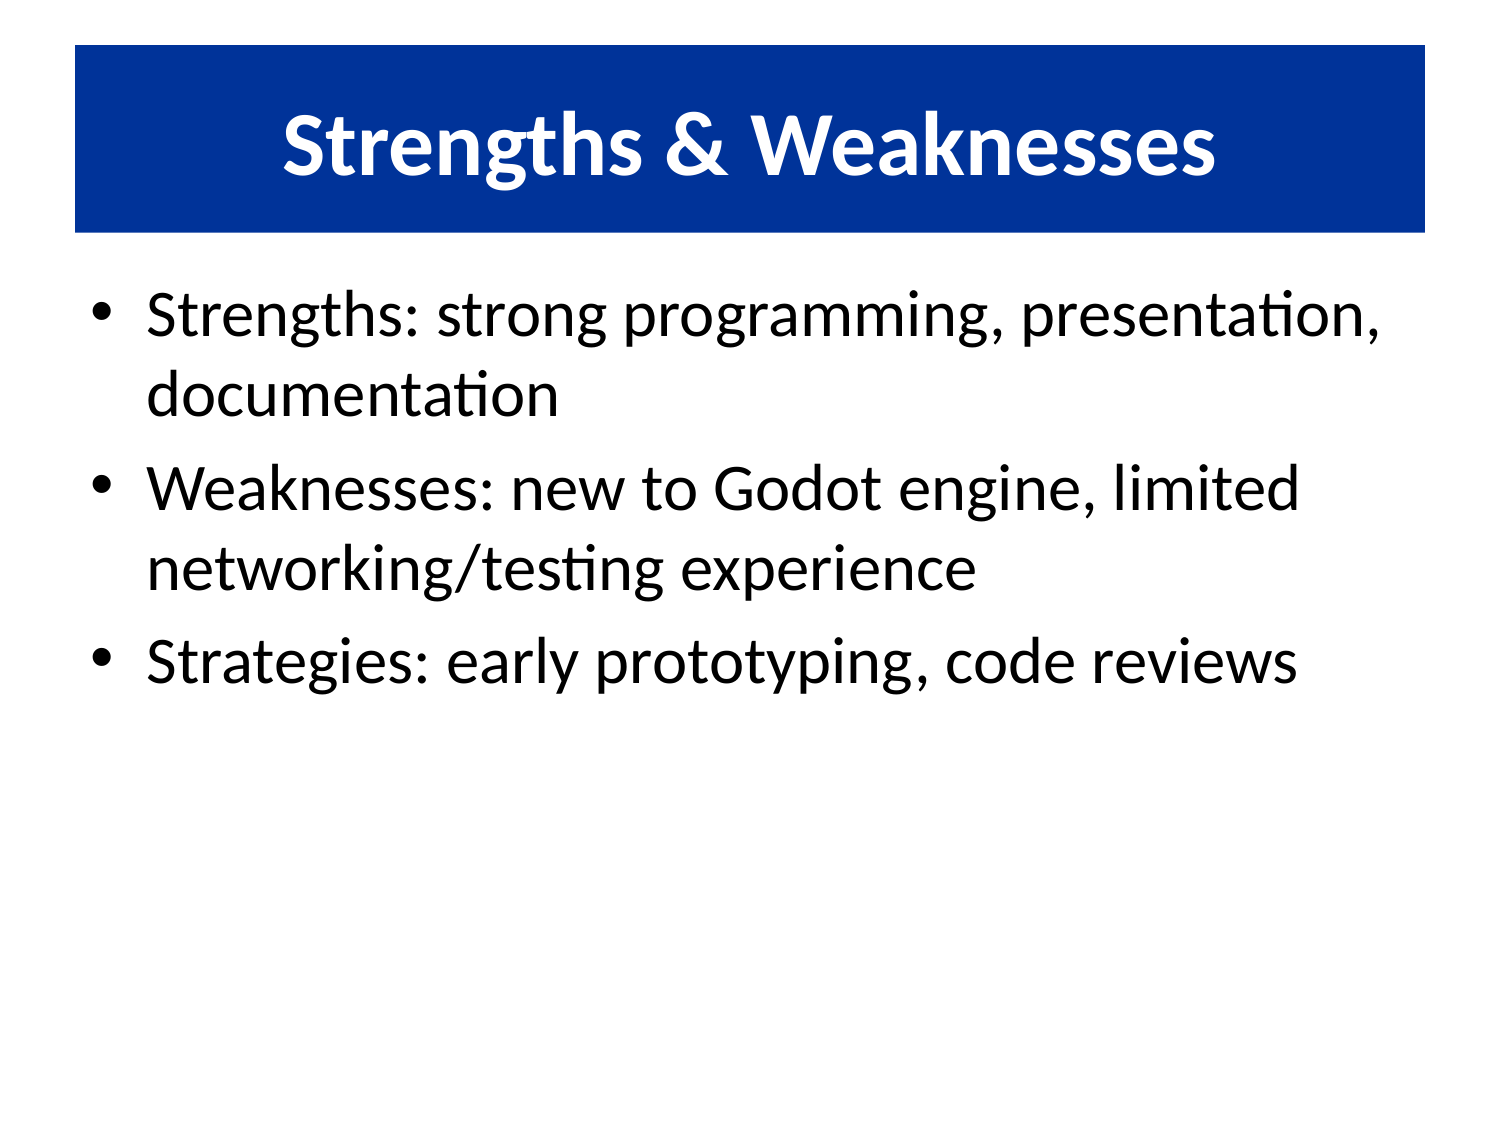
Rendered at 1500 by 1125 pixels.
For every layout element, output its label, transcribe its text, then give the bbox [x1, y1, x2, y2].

title Strengths & Weaknesses [75, 45, 1425, 233]
list Strengths: strong programming, presentation, documentation Weaknesses: new to Godot engine, limited networking/testing experience Strategies: early prototyping, code reviews [75, 262, 1425, 1005]
